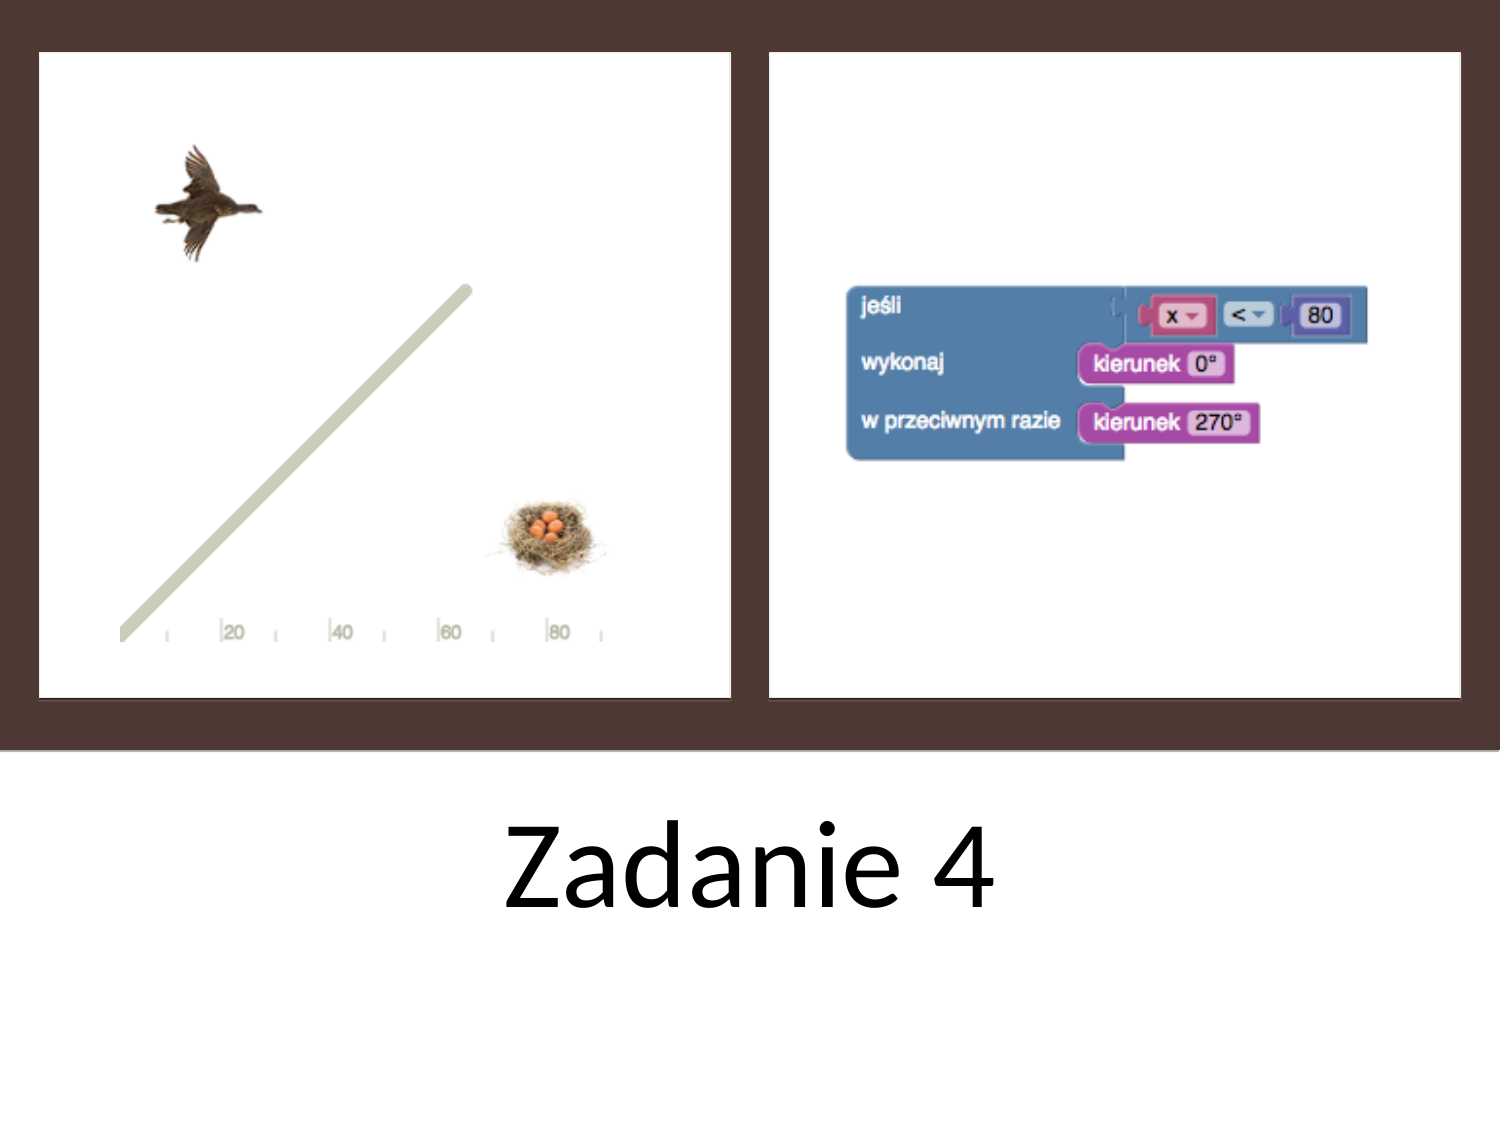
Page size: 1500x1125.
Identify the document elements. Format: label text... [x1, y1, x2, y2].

title Zadanie 4 [187, 761, 1313, 942]
text_box [0, 0, 1500, 750]
picture [120, 108, 649, 642]
picture [831, 263, 1399, 487]
